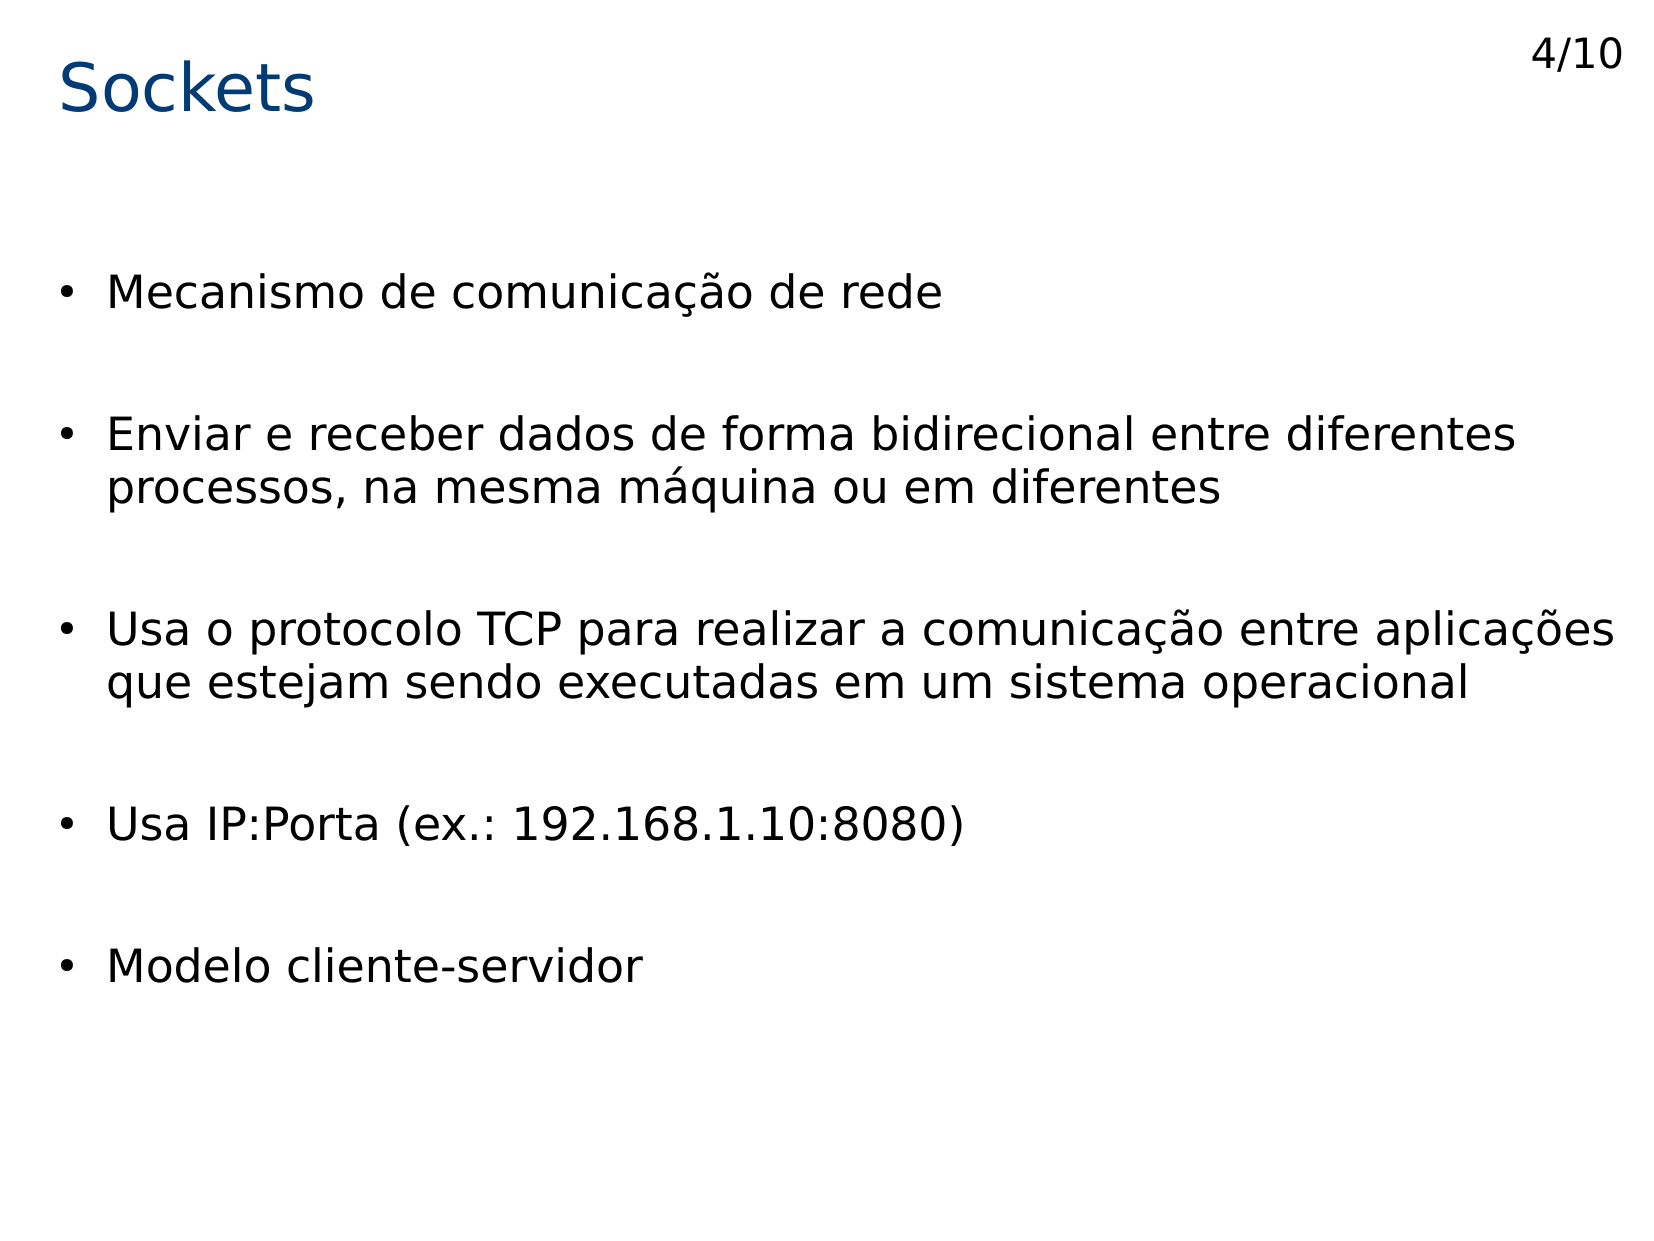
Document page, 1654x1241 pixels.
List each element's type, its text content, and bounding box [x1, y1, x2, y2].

title Sockets [59, 29, 1506, 148]
list Mecanismo de comunicação de rede Enviar e receber dados de forma bidirecional entre diferentes processos, na mesma máquina ou em diferentes Usa o protocolo TCP para realizar a comunicação entre aplicações que estejam sendo executadas em um sistema operacional Usa IP:Porta (ex.: 192.168.1.10:8080) Modelo cliente-servidor [59, 265, 1625, 1211]
